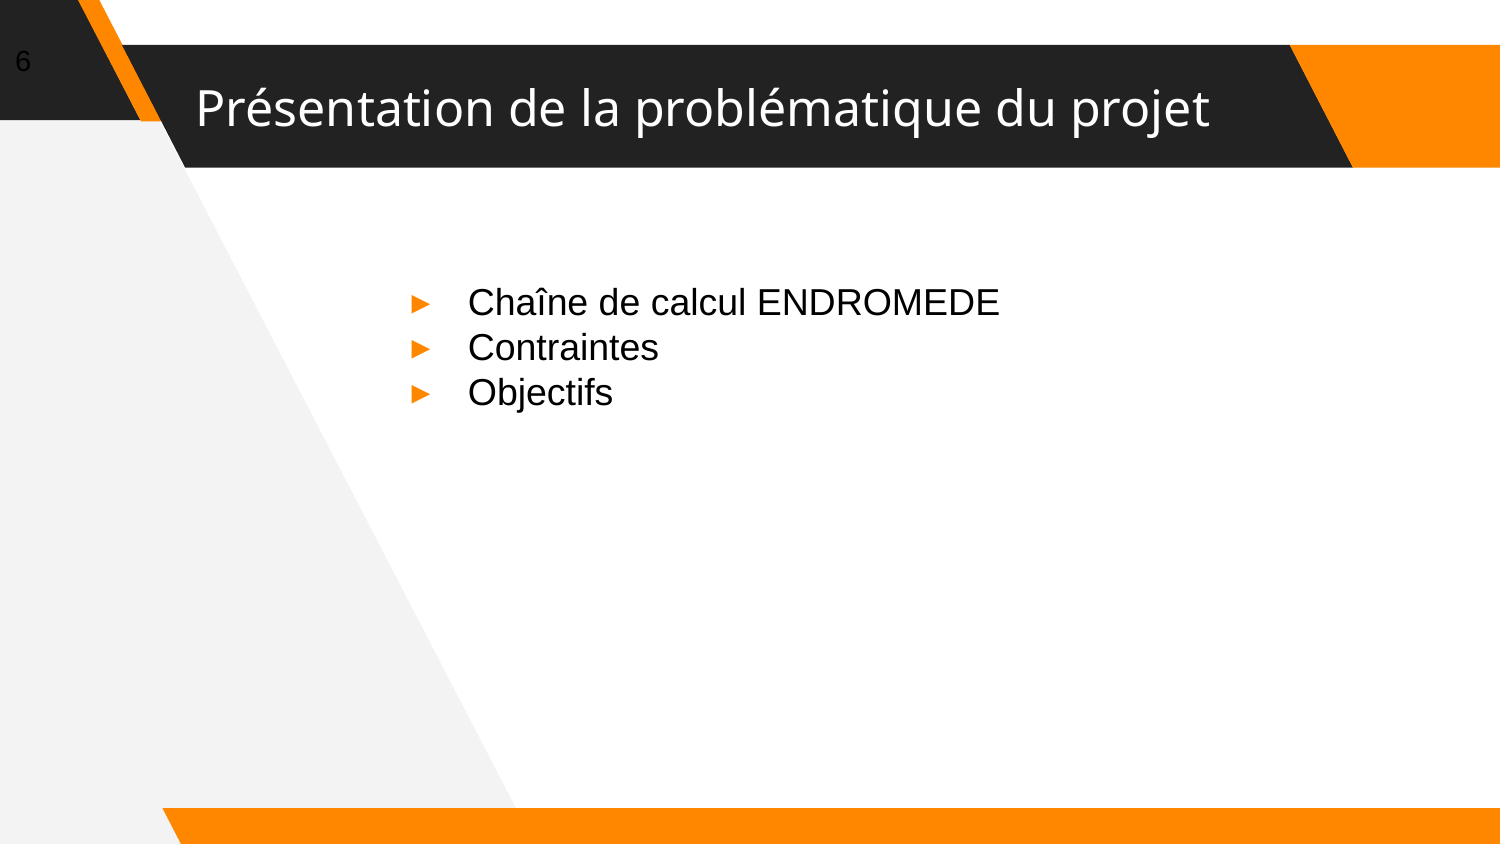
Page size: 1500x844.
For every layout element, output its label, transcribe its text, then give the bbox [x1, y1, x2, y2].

title Présentation de la problématique du projet [180, 44, 1424, 168]
list Chaîne de calcul ENDROMEDE Contraintes Objectifs [377, 262, 1084, 625]
slide_number <number> [0, 0, 98, 121]
